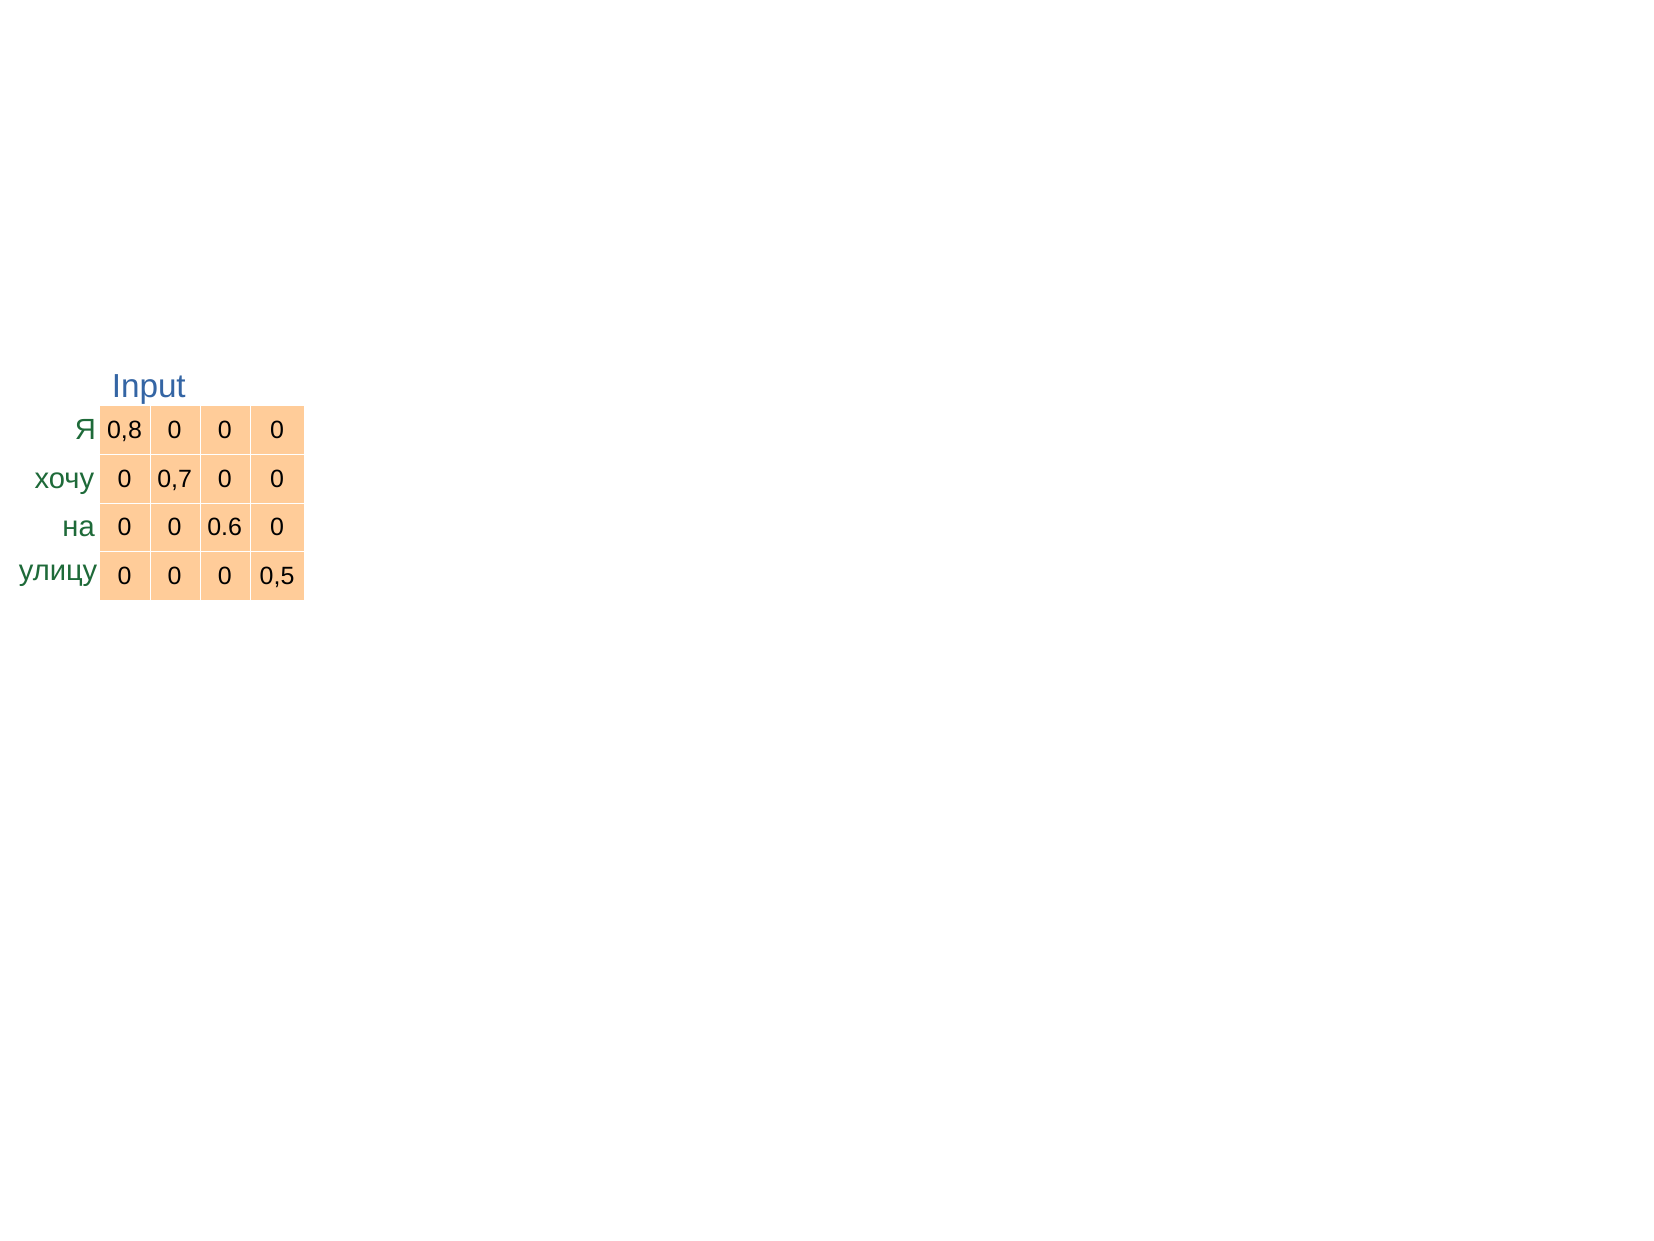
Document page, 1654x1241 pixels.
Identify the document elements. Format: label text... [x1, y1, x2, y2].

table_cell 0 [151, 552, 200, 600]
table_cell 0 [251, 504, 304, 551]
table_cell 0,7 [151, 455, 200, 503]
table_cell 0.6 [201, 504, 250, 551]
table_cell 0 [100, 504, 150, 551]
text_box Input [97, 360, 211, 412]
table_header 0 [151, 406, 200, 454]
table_cell 0 [251, 455, 304, 503]
table_cell 0 [201, 552, 250, 600]
text_box хочу [19, 454, 99, 503]
table_header 0 [201, 406, 250, 454]
table_header 0 [251, 406, 304, 454]
table_cell 0 [100, 455, 150, 503]
text_box Я [60, 405, 99, 454]
table_cell 0 [201, 455, 250, 503]
table_header 0,8 [100, 406, 150, 454]
table_cell 0 [151, 504, 200, 551]
text_box улицу [3, 546, 99, 595]
table_cell 0,5 [251, 552, 304, 600]
table_cell 0 [100, 552, 150, 600]
text_box на [47, 502, 99, 546]
